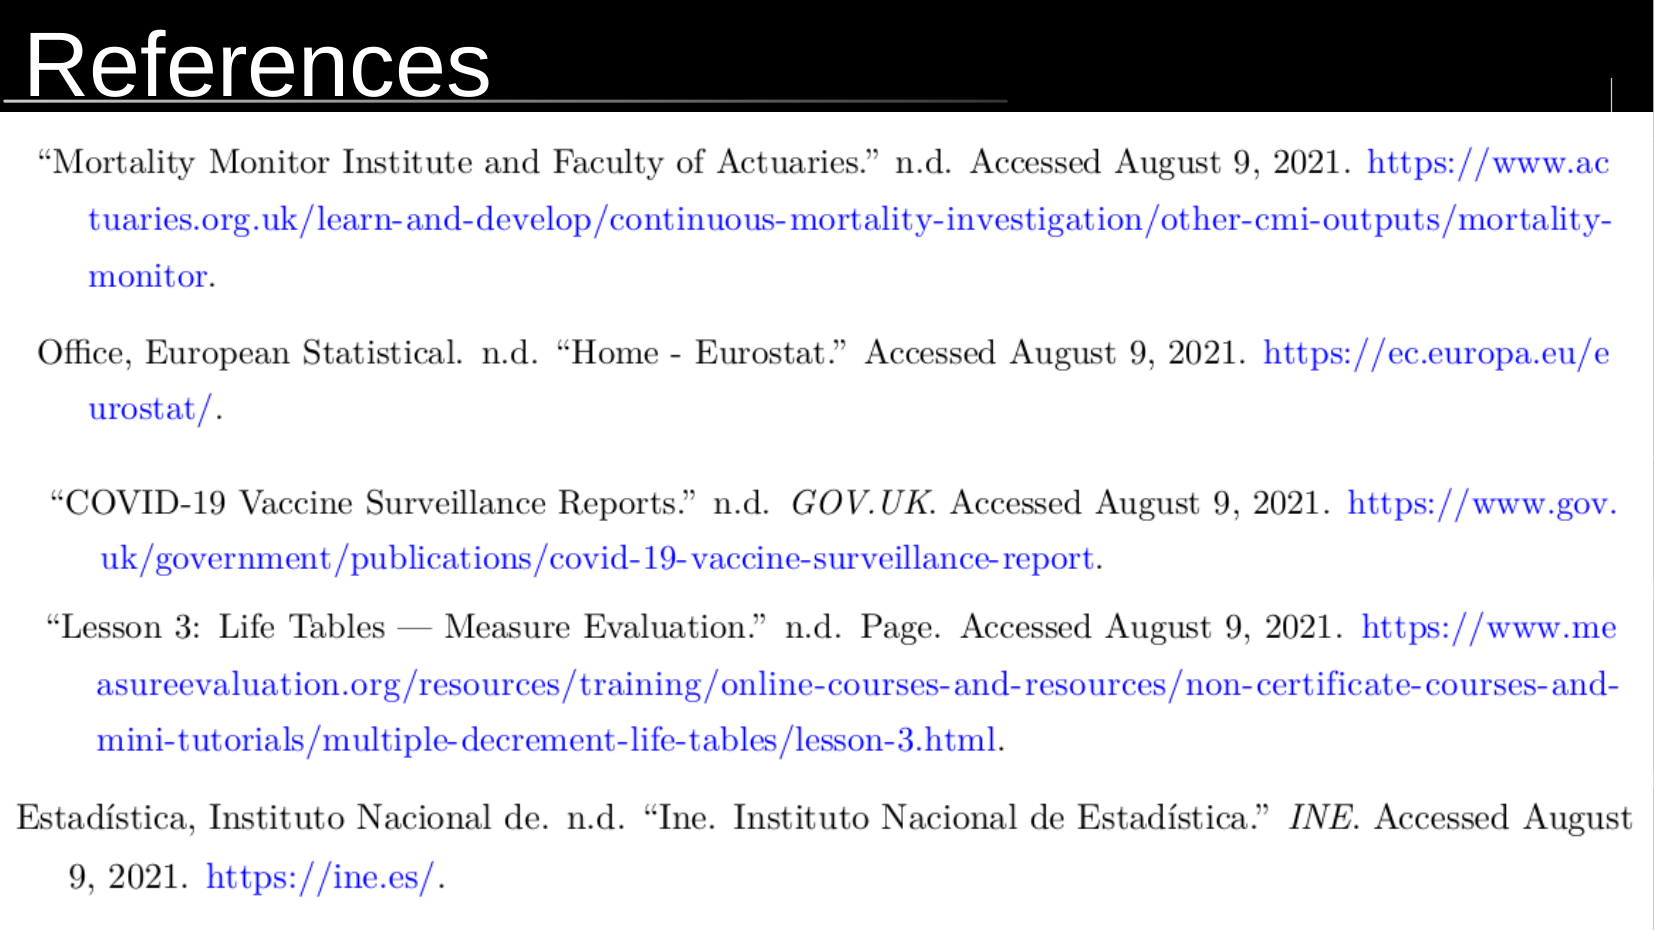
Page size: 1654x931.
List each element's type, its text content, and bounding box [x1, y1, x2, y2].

picture [0, 112, 1654, 931]
title References [23, 11, 1589, 112]
